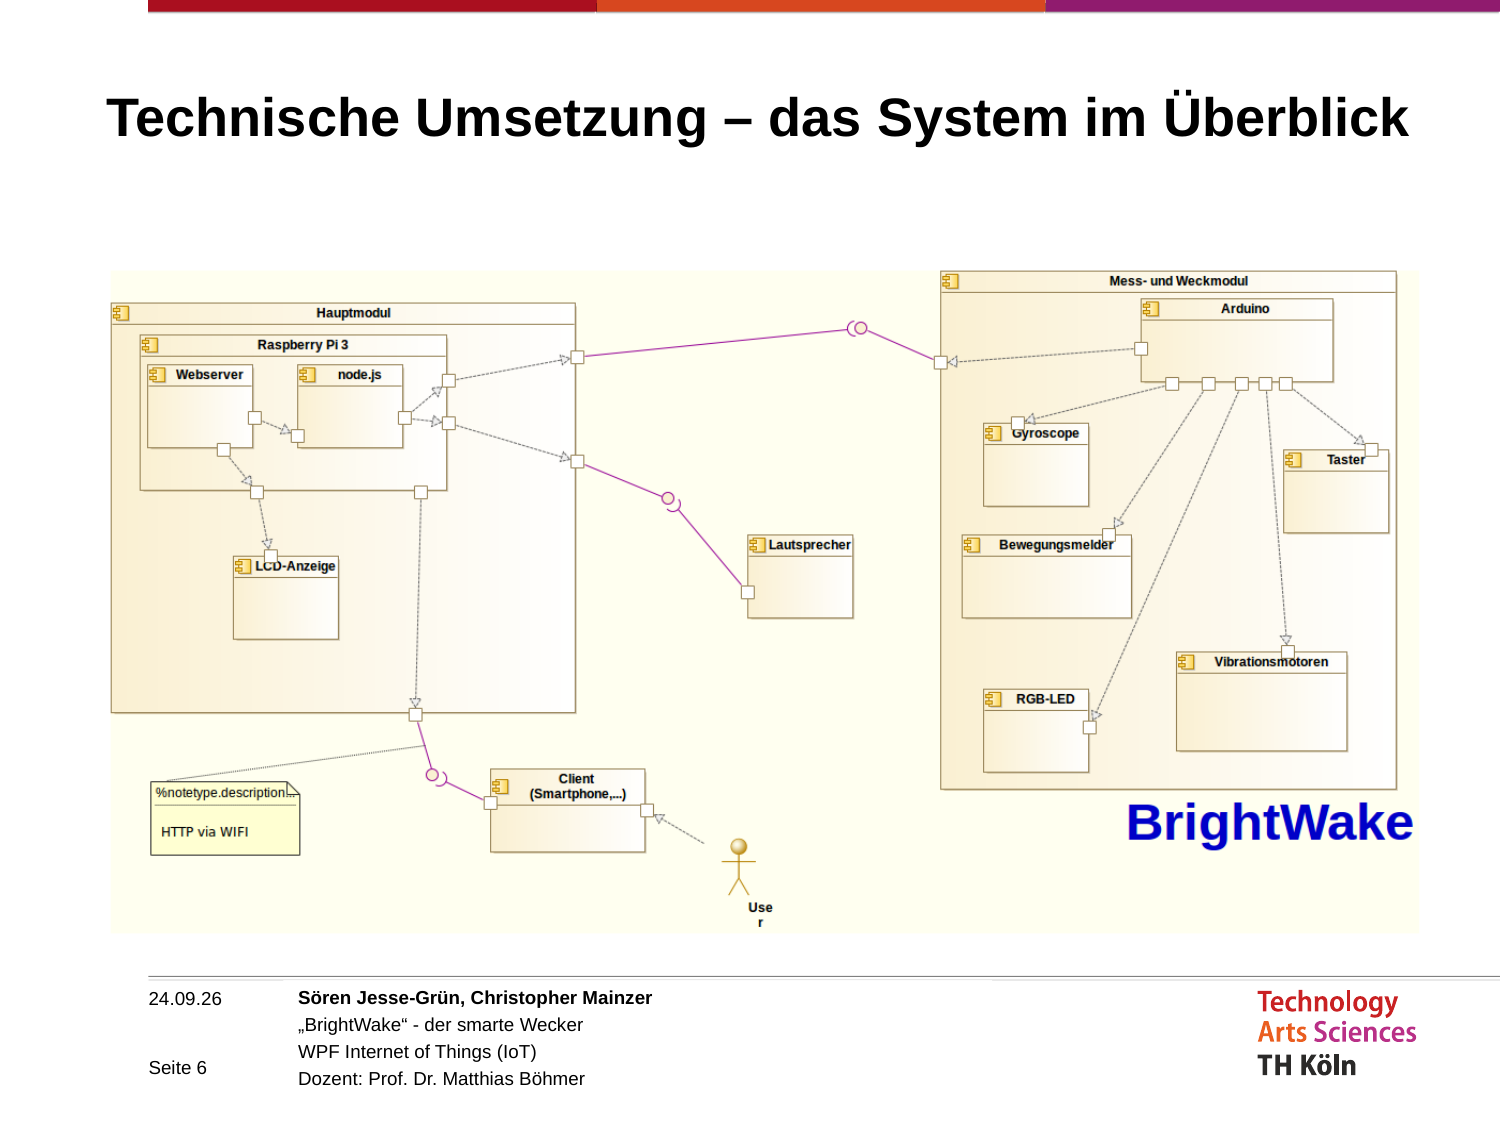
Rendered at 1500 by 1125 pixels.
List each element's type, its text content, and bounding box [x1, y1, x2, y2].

title Technische Umsetzung – das System im Überblick [94, 59, 1424, 207]
picture [100, 260, 1430, 944]
text_box Sören Jesse-Grün, Christopher Mainzer „BrightWake“ - der smarte Wecker WPF Internet of Things (IoT) Dozent: Prof. Dr. Matthias Böhmer [283, 980, 993, 1098]
